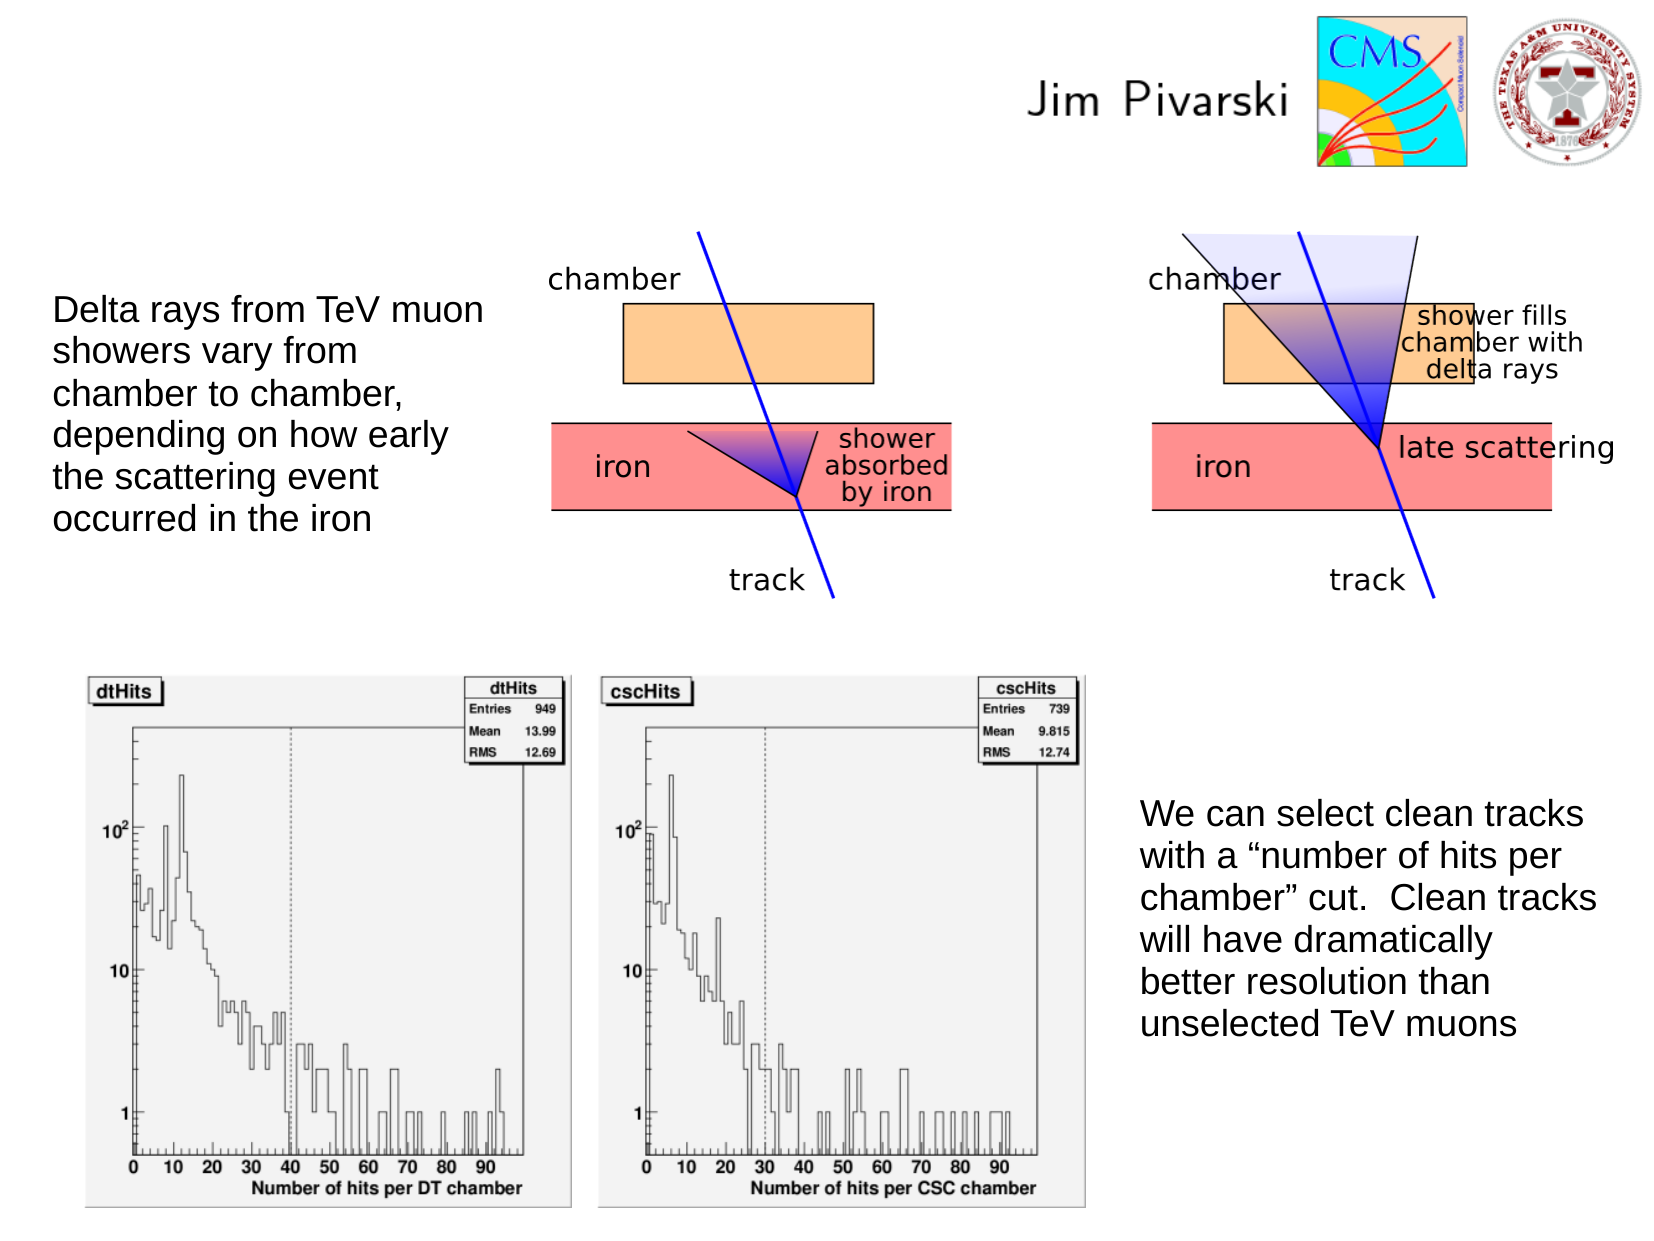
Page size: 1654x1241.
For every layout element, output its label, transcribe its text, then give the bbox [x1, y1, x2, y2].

picture [597, 674, 1086, 1208]
picture [1008, 11, 1651, 188]
picture [549, 230, 1613, 601]
text_box We can select clean tracks with a “number of hits per chamber” cut. Clean tracks will have dramatically better resolution than unselected TeV muons [1125, 784, 1613, 1126]
picture [84, 674, 572, 1208]
text_box Delta rays from TeV muon showers vary from chamber to chamber, depending on how early the scattering event occurred in the iron [37, 280, 526, 575]
